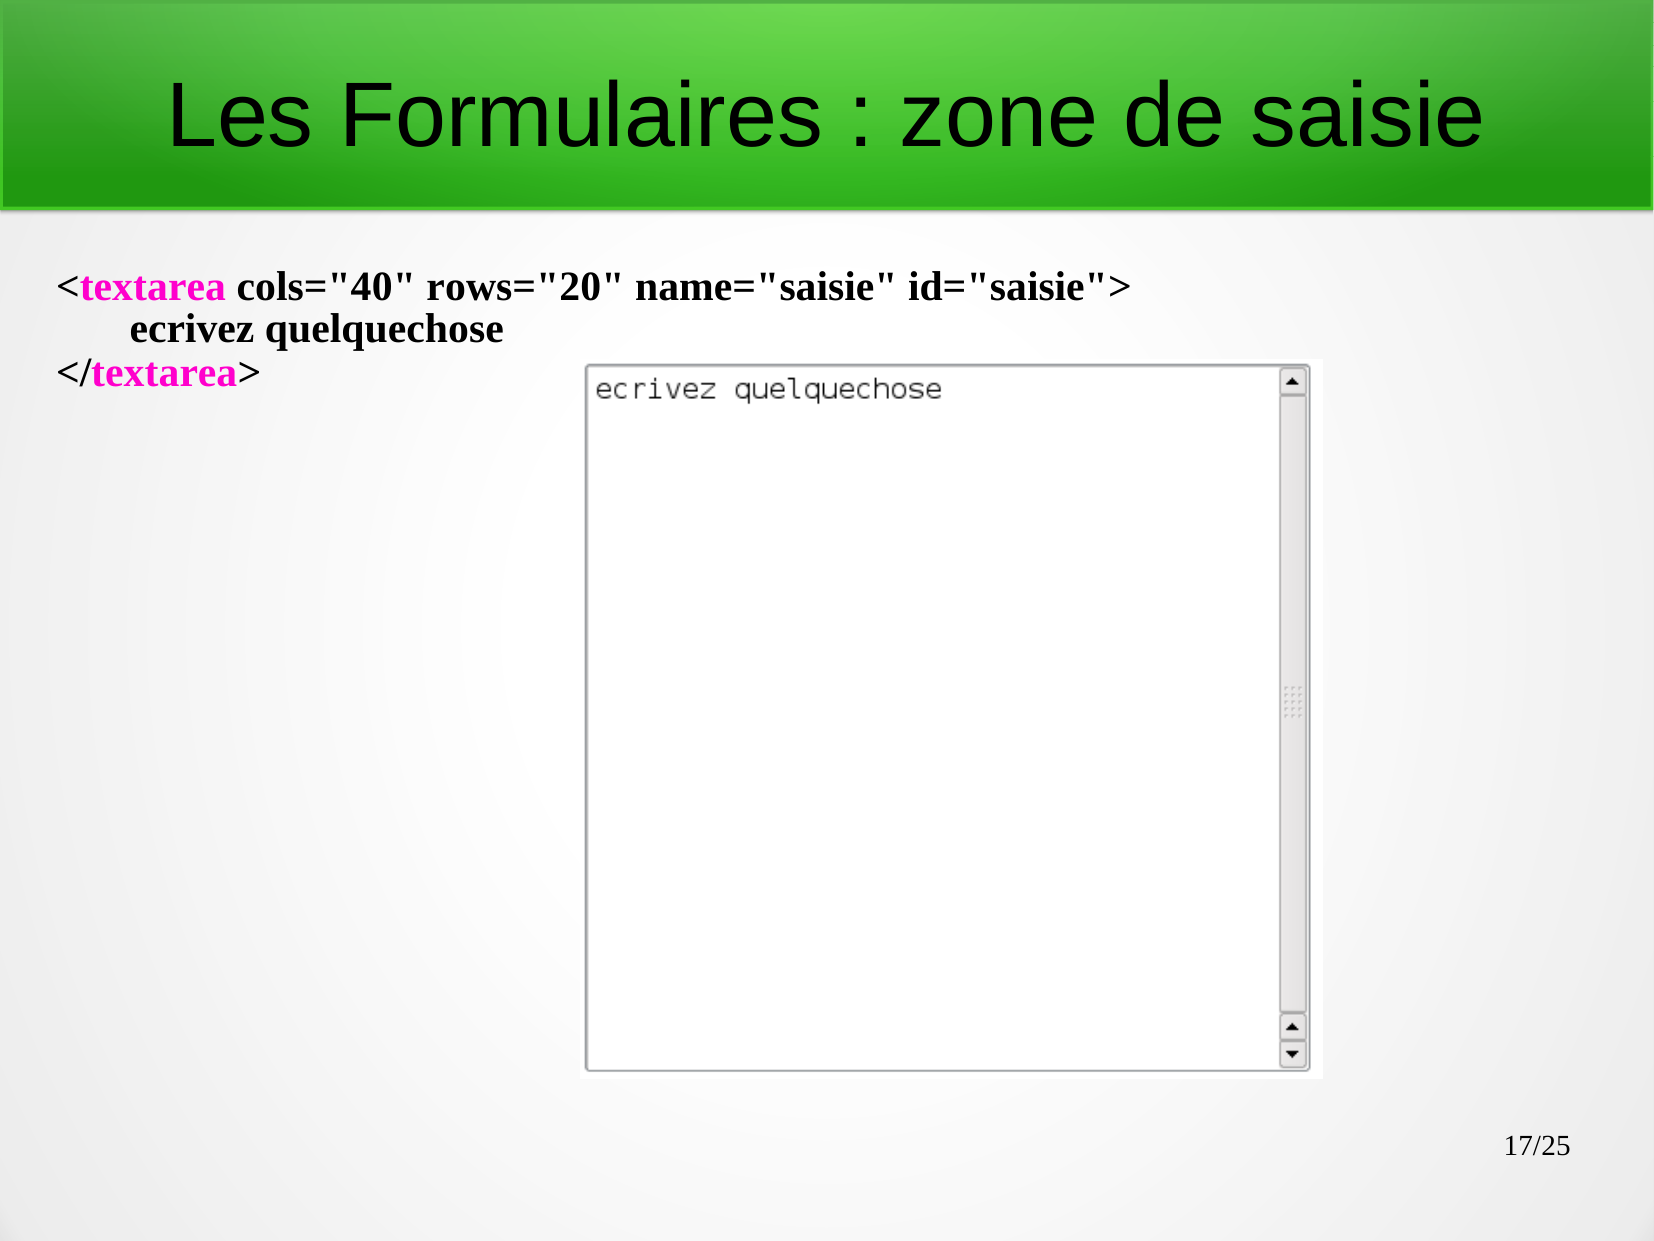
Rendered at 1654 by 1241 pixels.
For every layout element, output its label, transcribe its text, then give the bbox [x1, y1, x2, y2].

text_box <textarea cols="40" rows="20" name="saisie" id="saisie"> ecrivez quelquechose </textarea> [55, 265, 1624, 1188]
title Les Formulaires : zone de saisie [82, 47, 1571, 189]
picture [580, 359, 1323, 1079]
